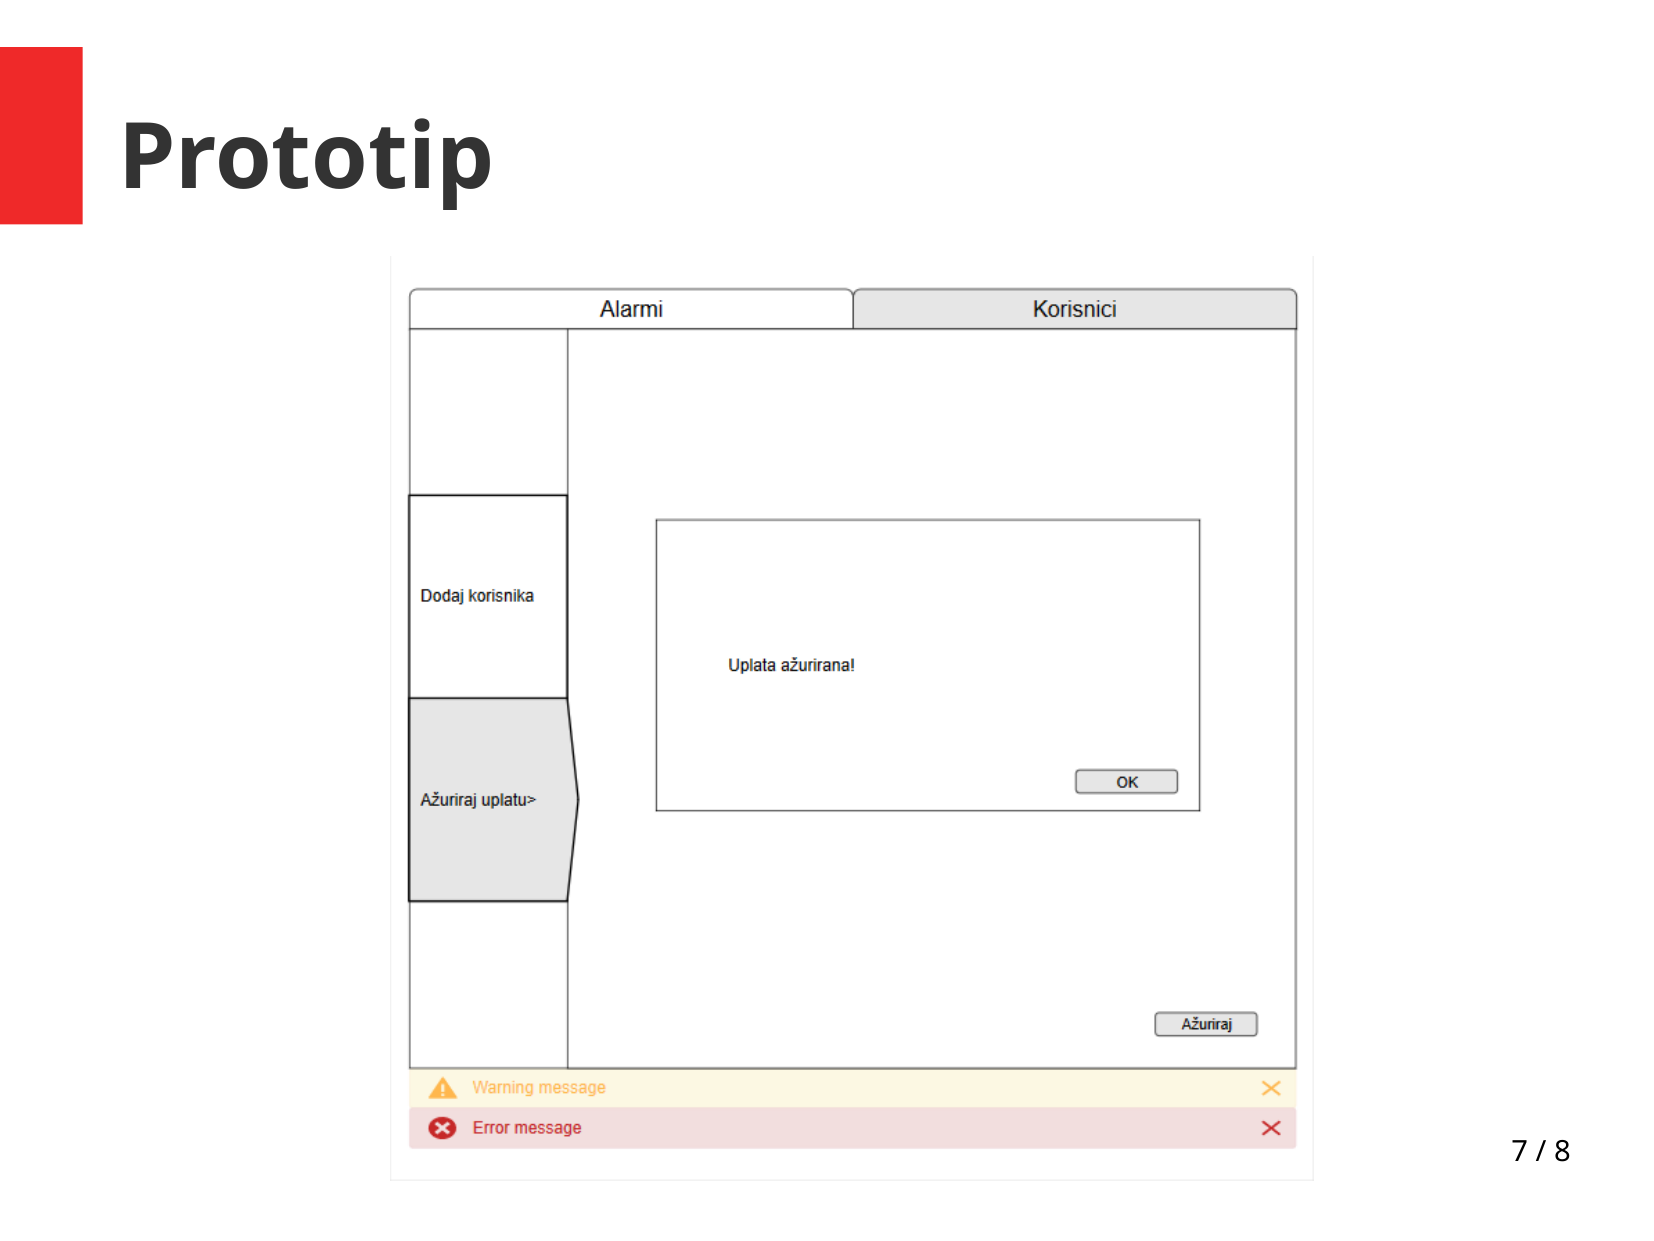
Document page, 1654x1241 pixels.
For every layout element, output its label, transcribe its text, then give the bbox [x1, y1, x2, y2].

title Prototip [118, 49, 1571, 257]
picture [386, 256, 1314, 1181]
